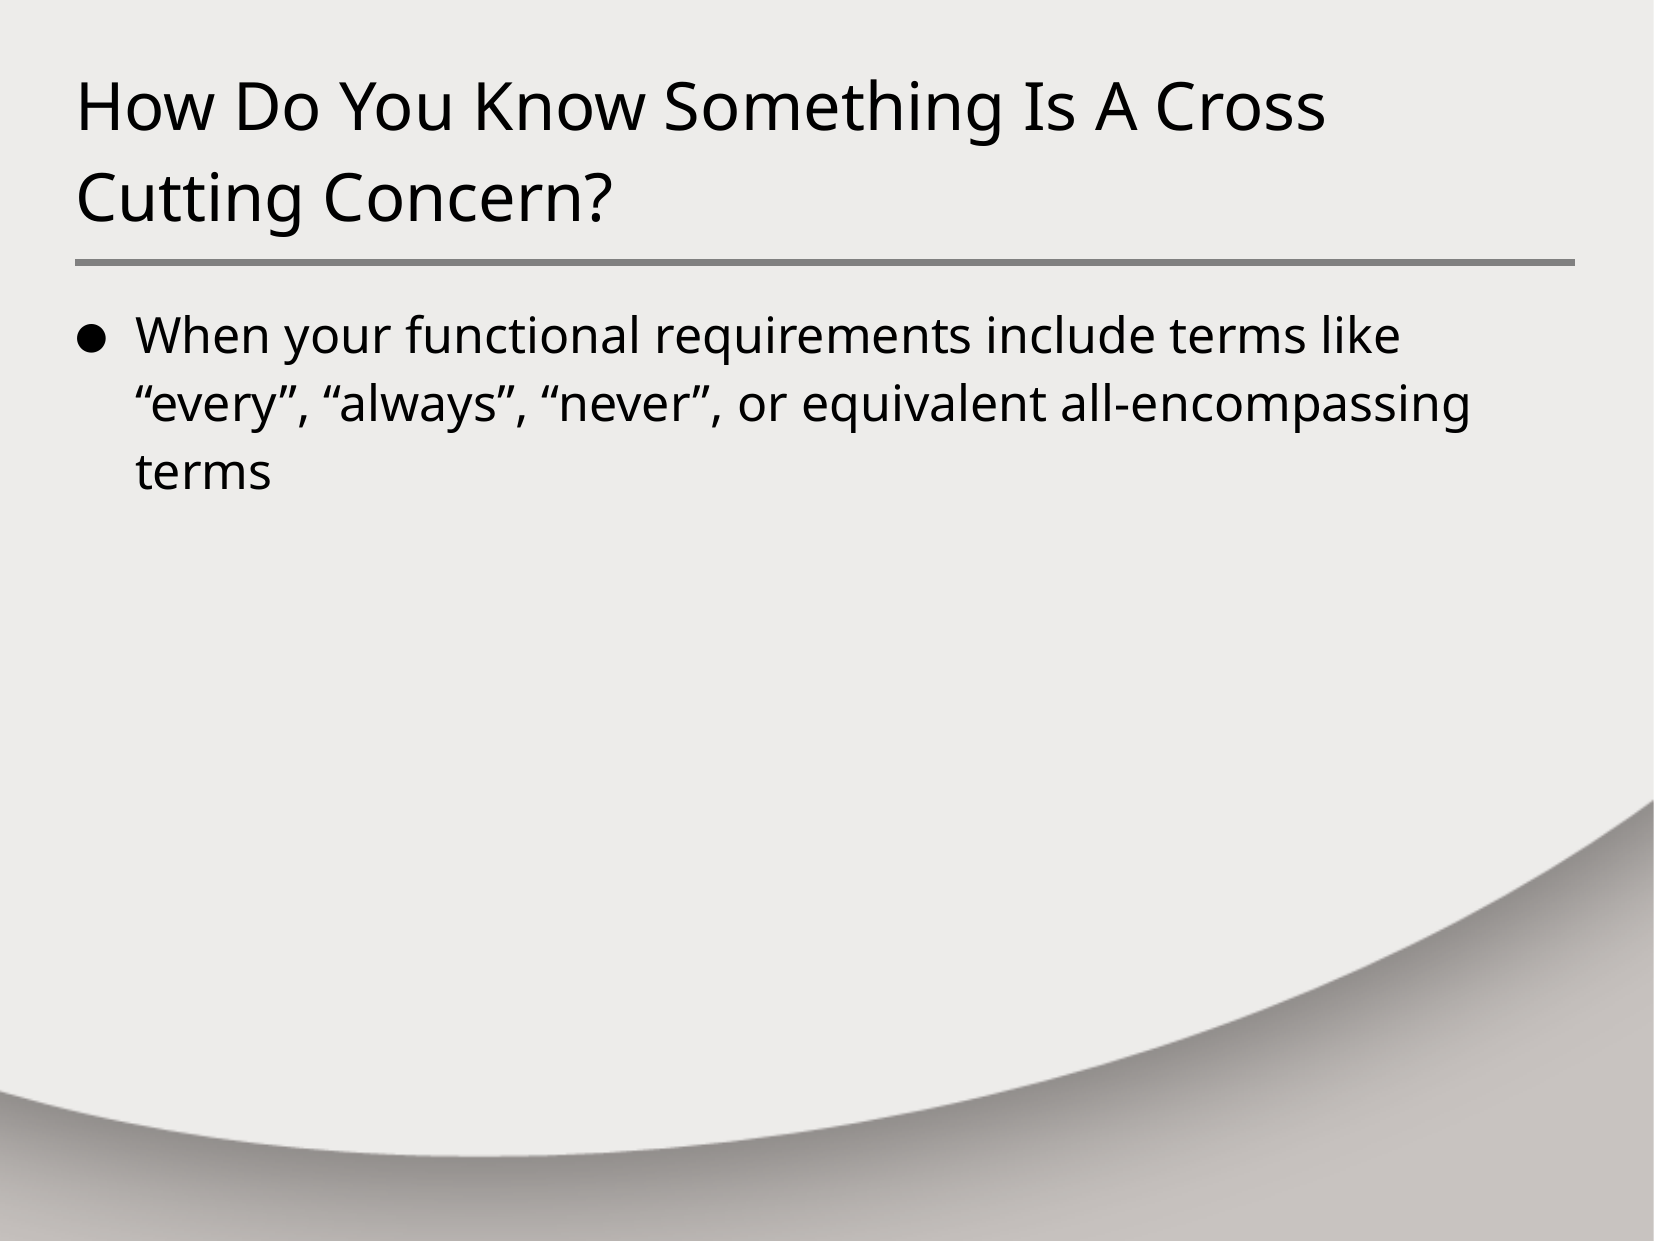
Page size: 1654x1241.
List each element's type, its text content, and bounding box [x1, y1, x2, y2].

picture [0, 0, 1654, 1241]
title How Do You Know Something Is A Cross Cutting Concern? [75, 75, 1576, 226]
list When your functional requirements include terms like “every”, “always”, “never”, or equivalent all-encompassing terms [75, 299, 1576, 1163]
